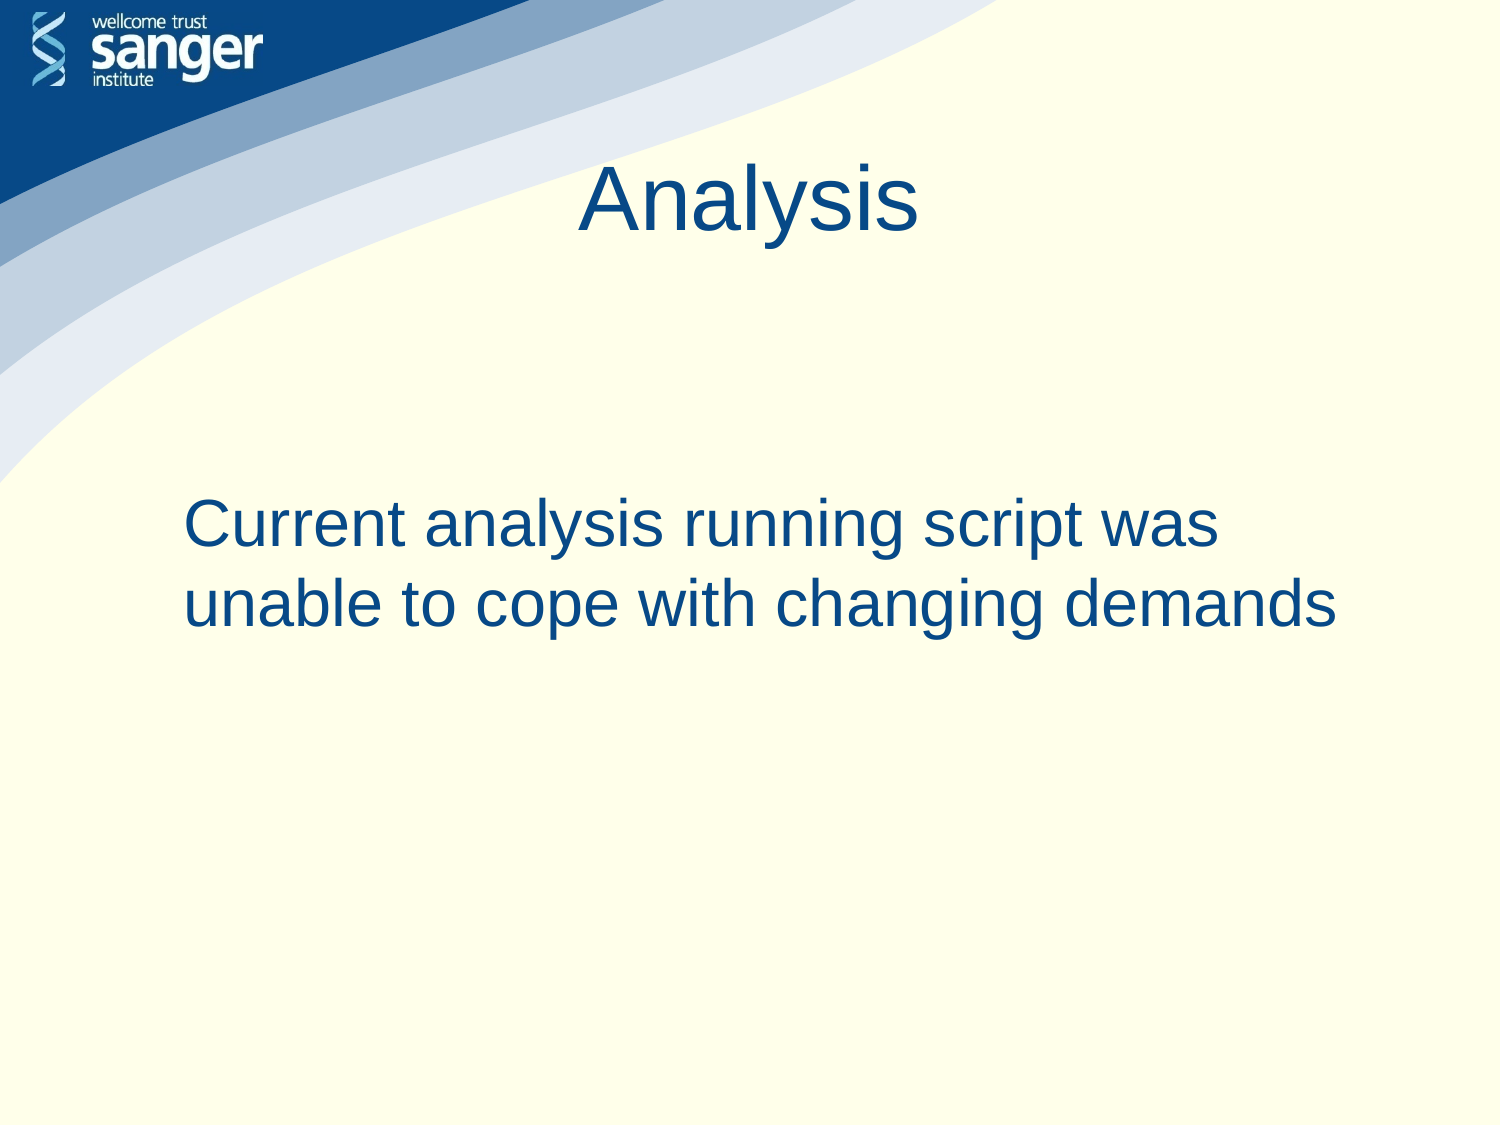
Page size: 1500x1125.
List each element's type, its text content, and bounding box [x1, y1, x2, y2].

list Current analysis running script was unable to cope with changing demands [112, 472, 1388, 748]
title Analysis [112, 75, 1388, 312]
picture [12, 12, 263, 86]
